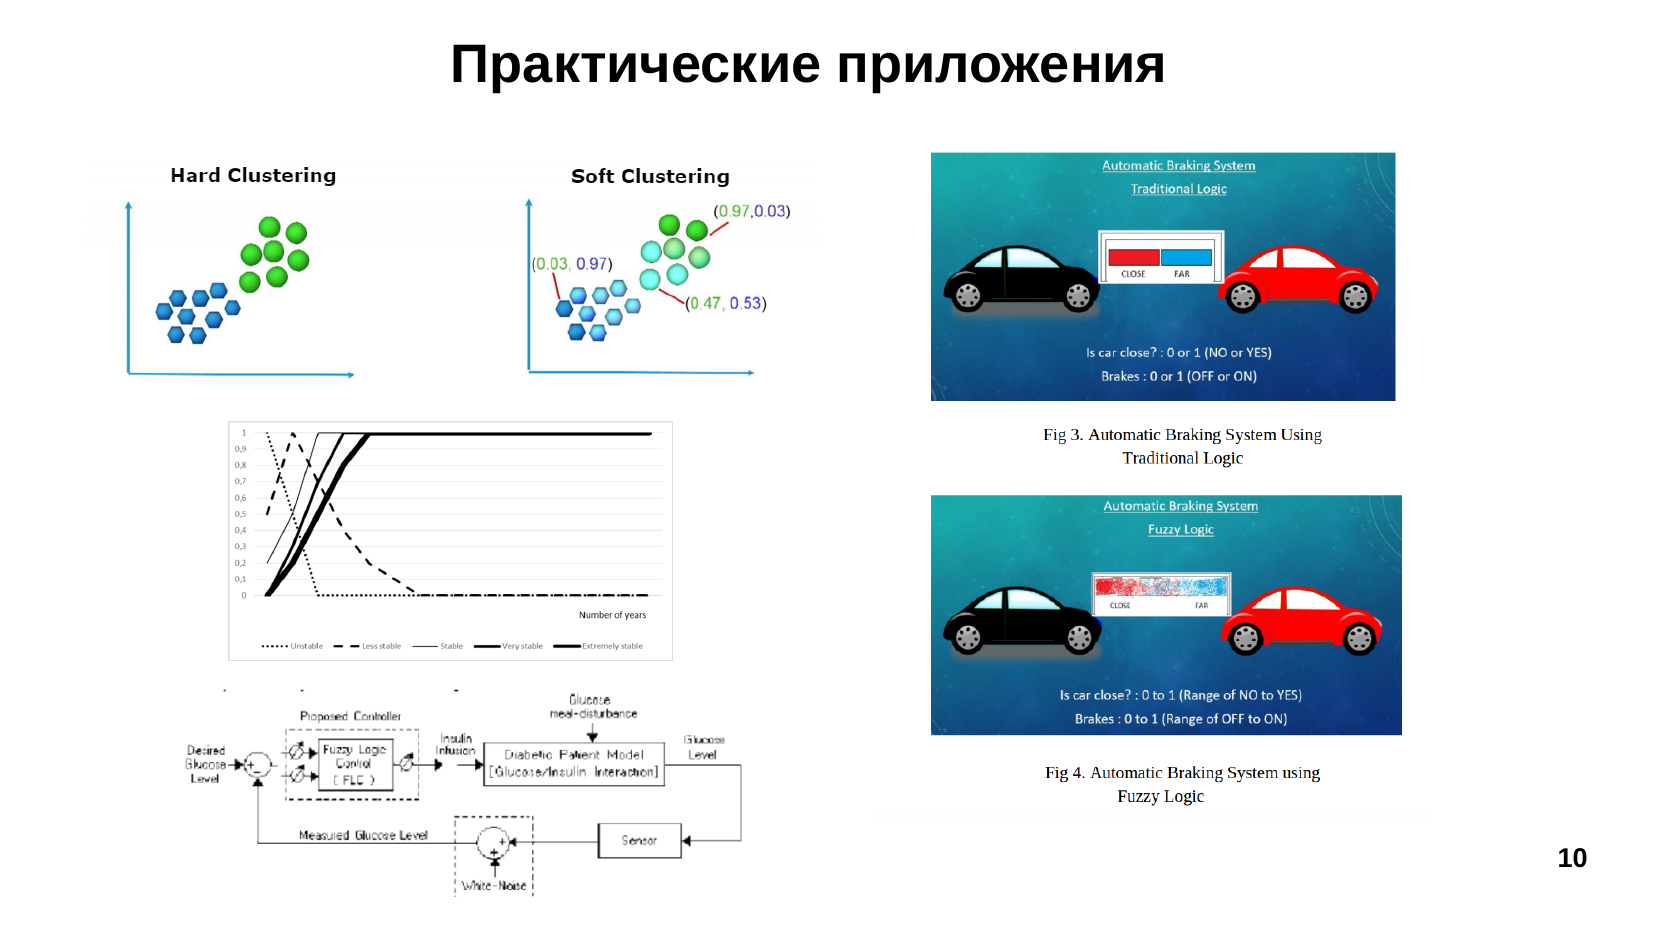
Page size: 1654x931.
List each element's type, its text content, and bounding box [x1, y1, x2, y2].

picture [228, 421, 673, 661]
picture [160, 685, 783, 897]
picture [877, 145, 1434, 817]
picture [85, 158, 820, 393]
text_box 10 [1542, 835, 1613, 911]
title Практические приложения [65, 0, 1554, 128]
